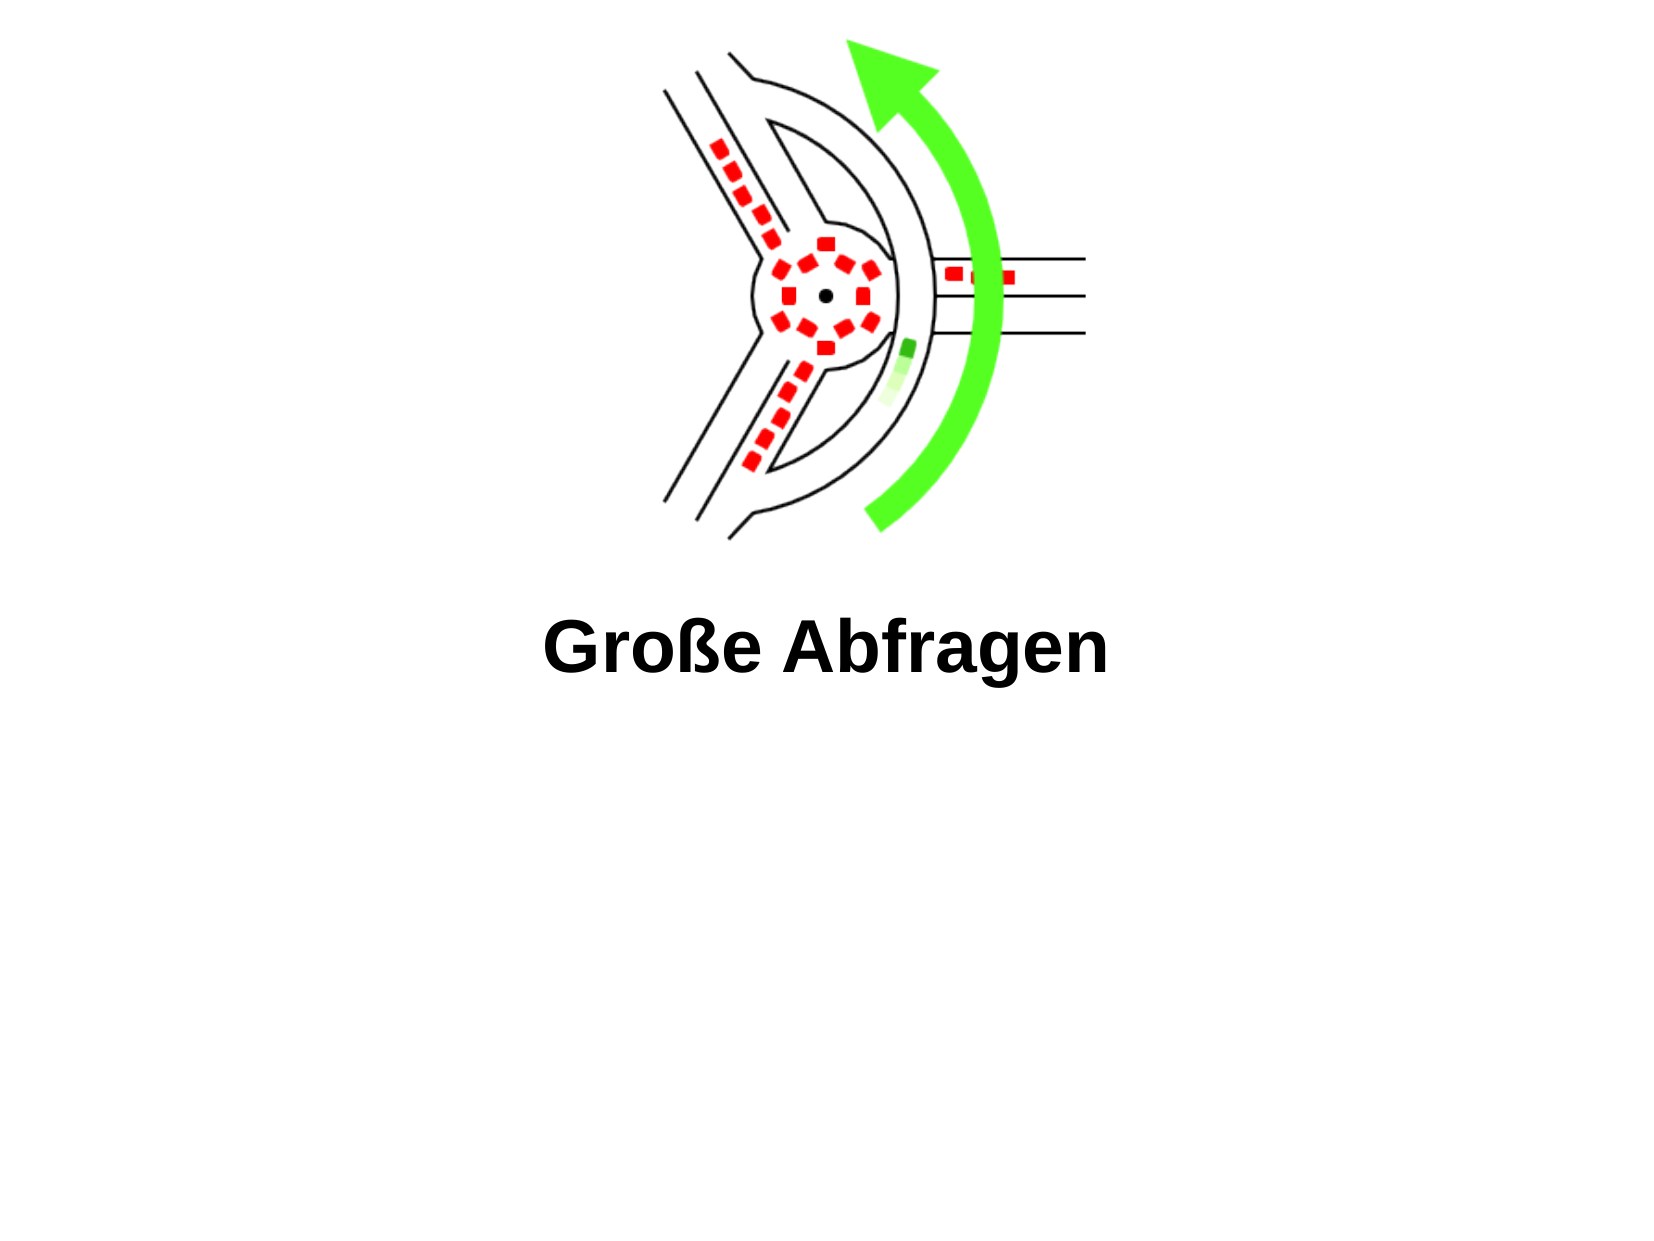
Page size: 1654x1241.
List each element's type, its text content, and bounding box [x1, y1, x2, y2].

picture [567, 37, 1086, 556]
text_box Große Abfragen [528, 597, 1126, 697]
